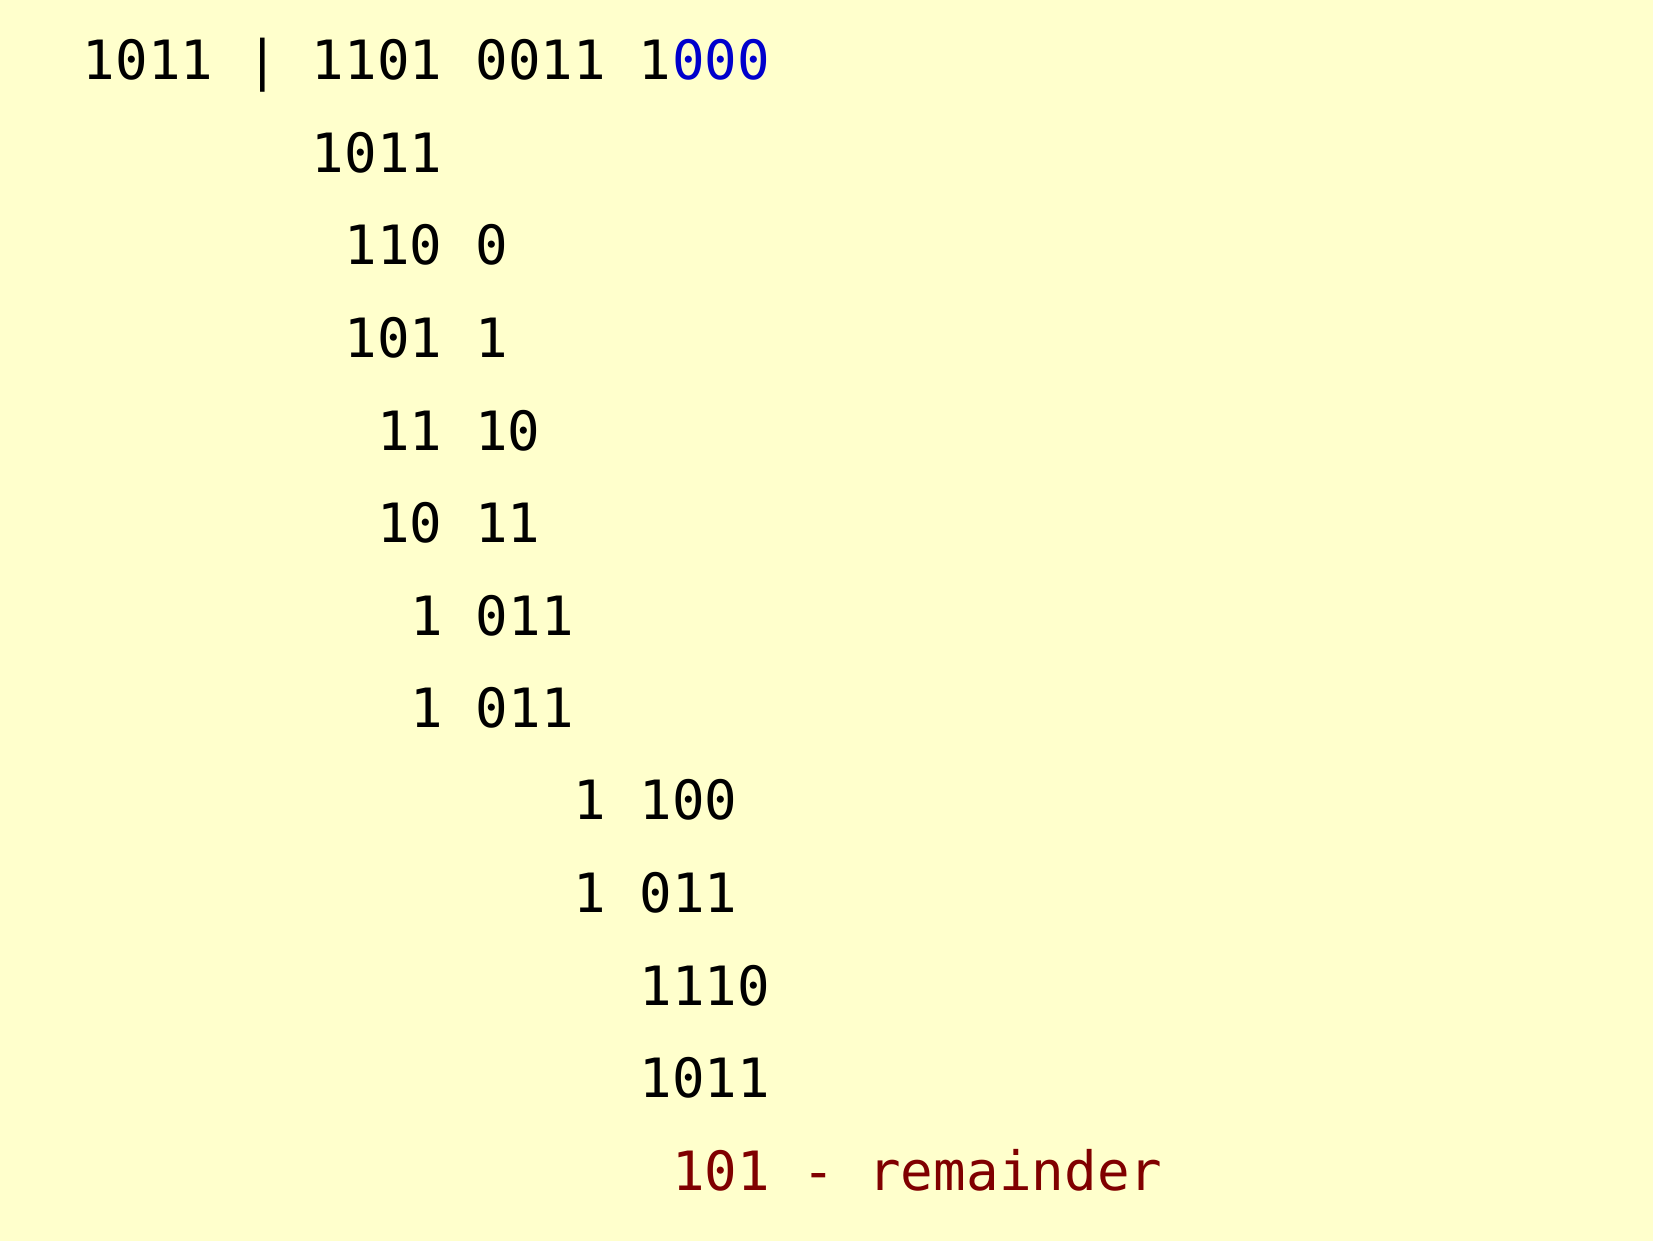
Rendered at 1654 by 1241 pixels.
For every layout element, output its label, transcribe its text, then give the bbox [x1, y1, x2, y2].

list 1011 | 1101 0011 1000 1011 110 0 101 1 11 10 10 11 1 011 1 011 1 100 1 011 1110 1011 101 - remainder [82, 29, 1571, 1211]
